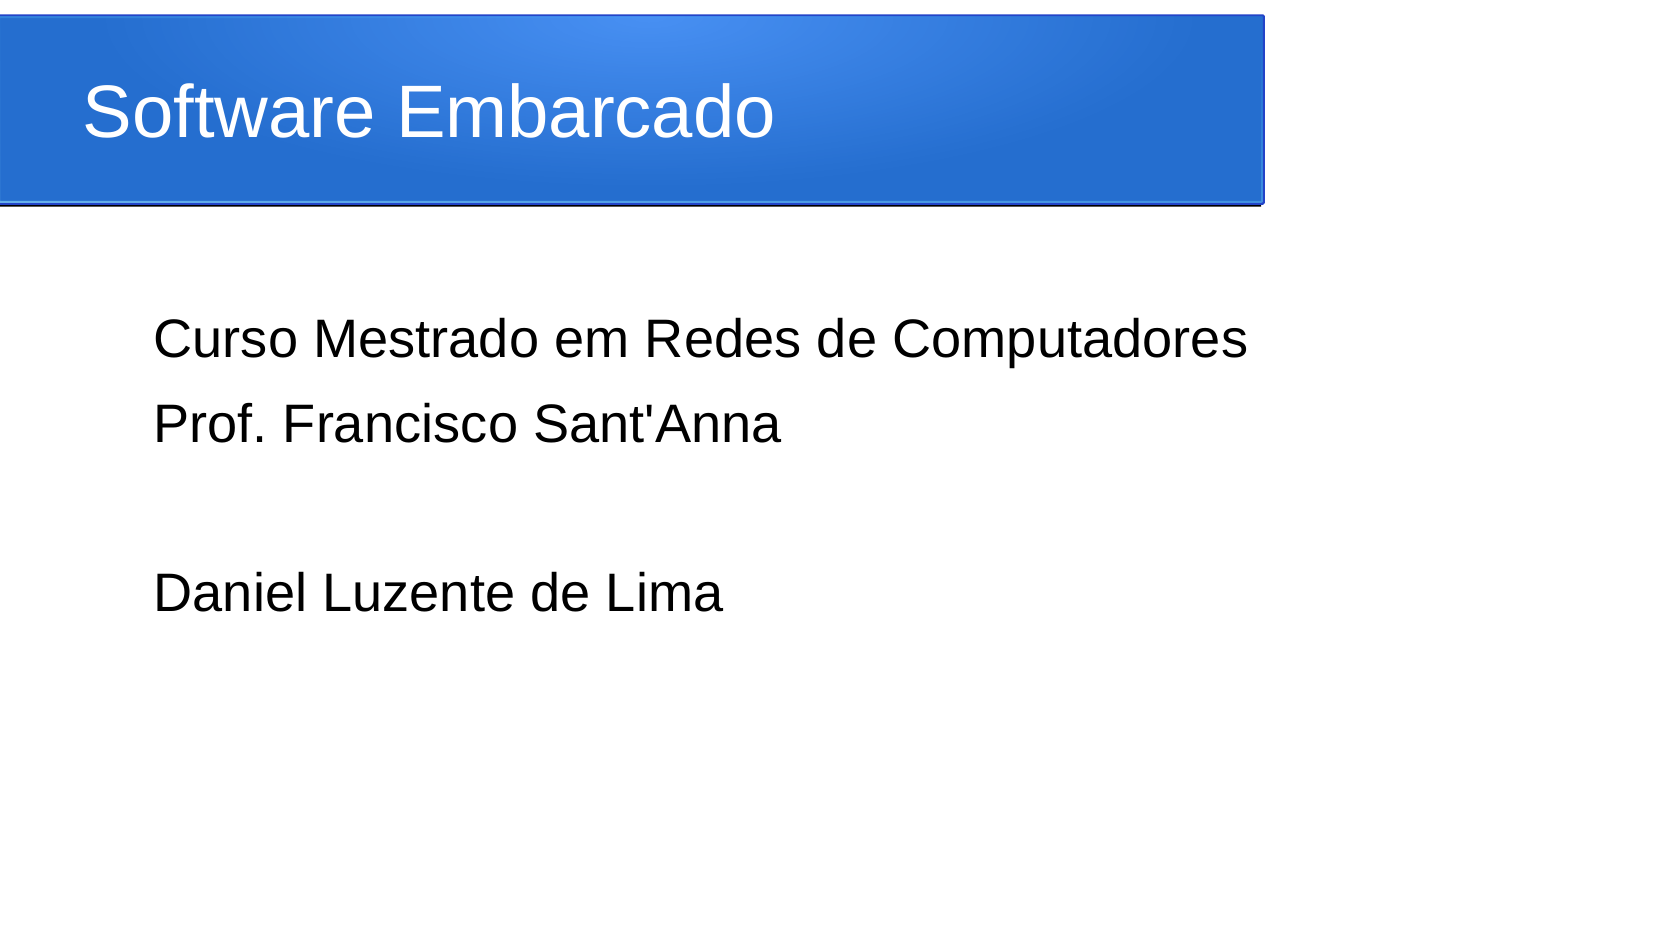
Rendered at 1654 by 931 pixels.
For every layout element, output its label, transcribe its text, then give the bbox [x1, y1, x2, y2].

title Software Embarcado [82, 35, 1235, 189]
list Curso Mestrado em Redes de Computadores Prof. Francisco Sant'Anna Daniel Luzente de Lima [82, 224, 1571, 764]
